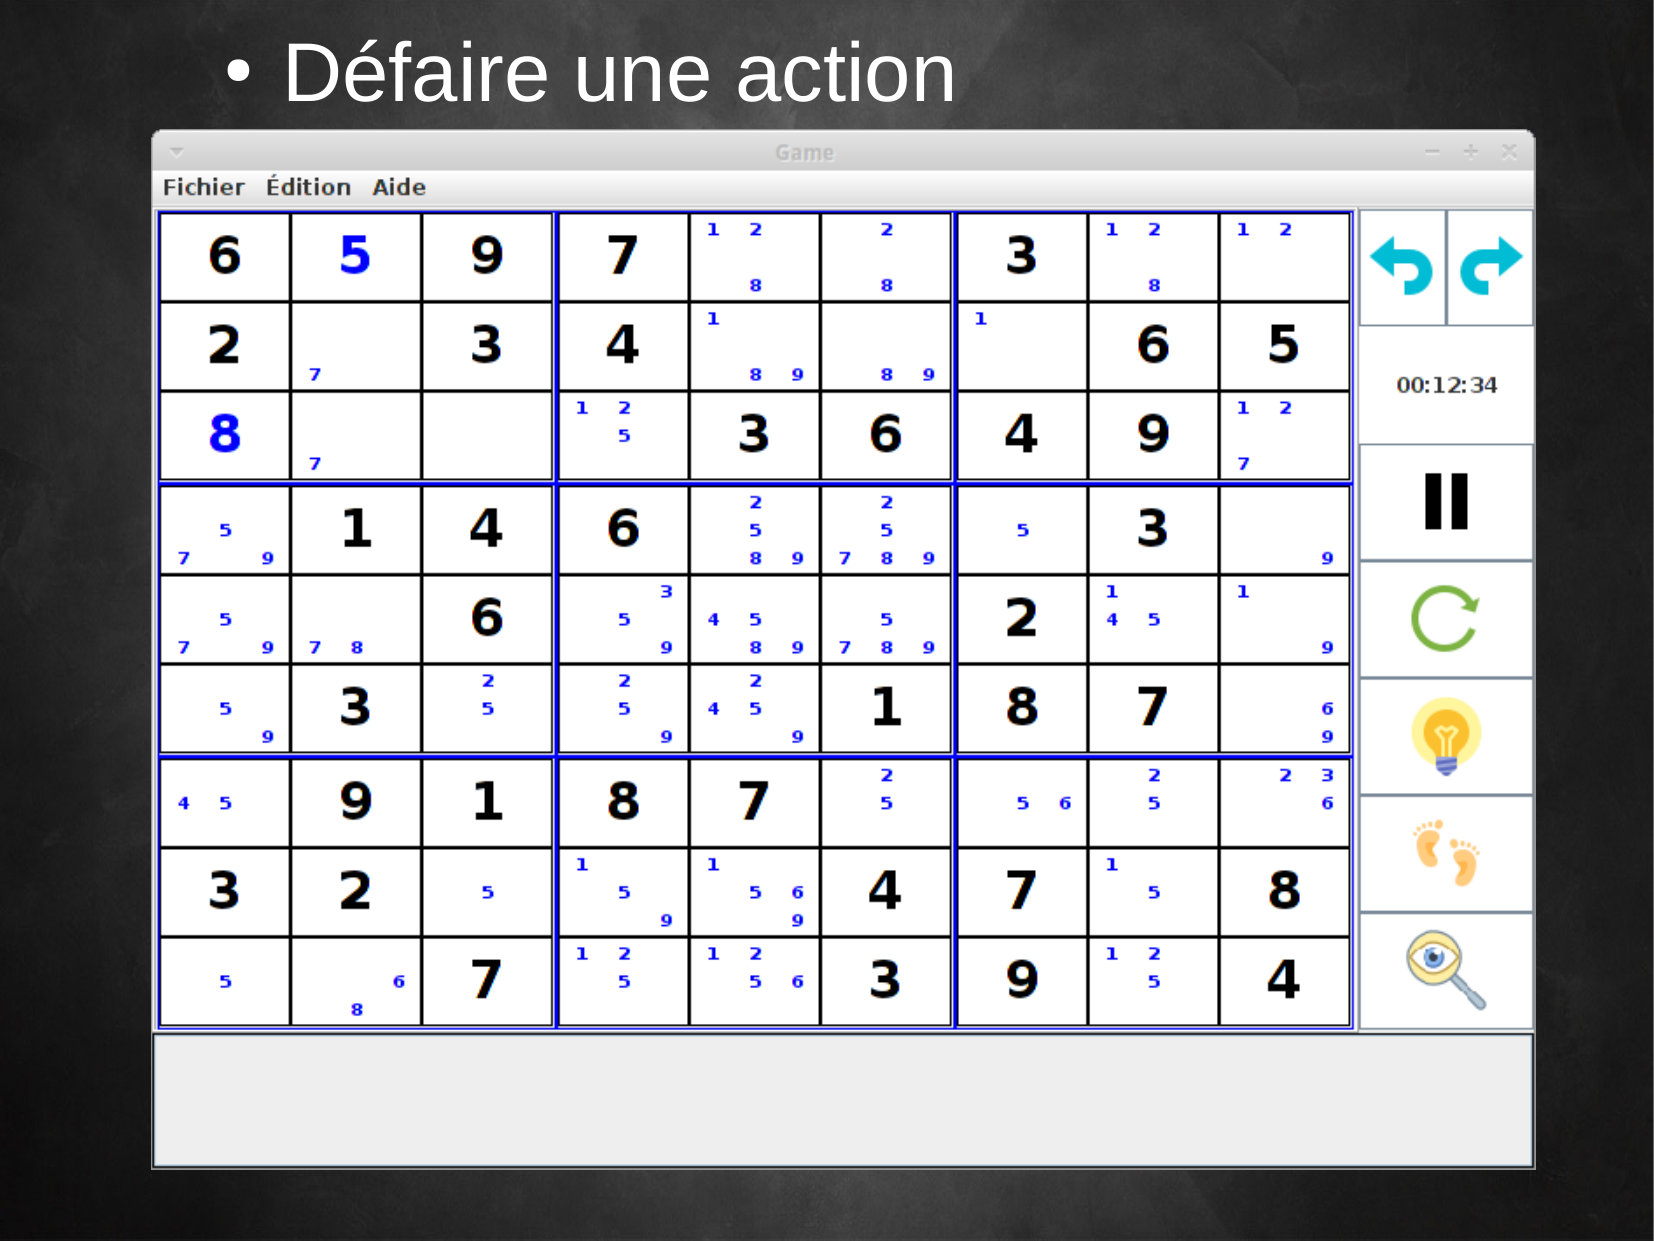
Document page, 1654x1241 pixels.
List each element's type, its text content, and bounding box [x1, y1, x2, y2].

title Défaire une action [177, 3, 1028, 129]
picture [0, 0, 1654, 1241]
